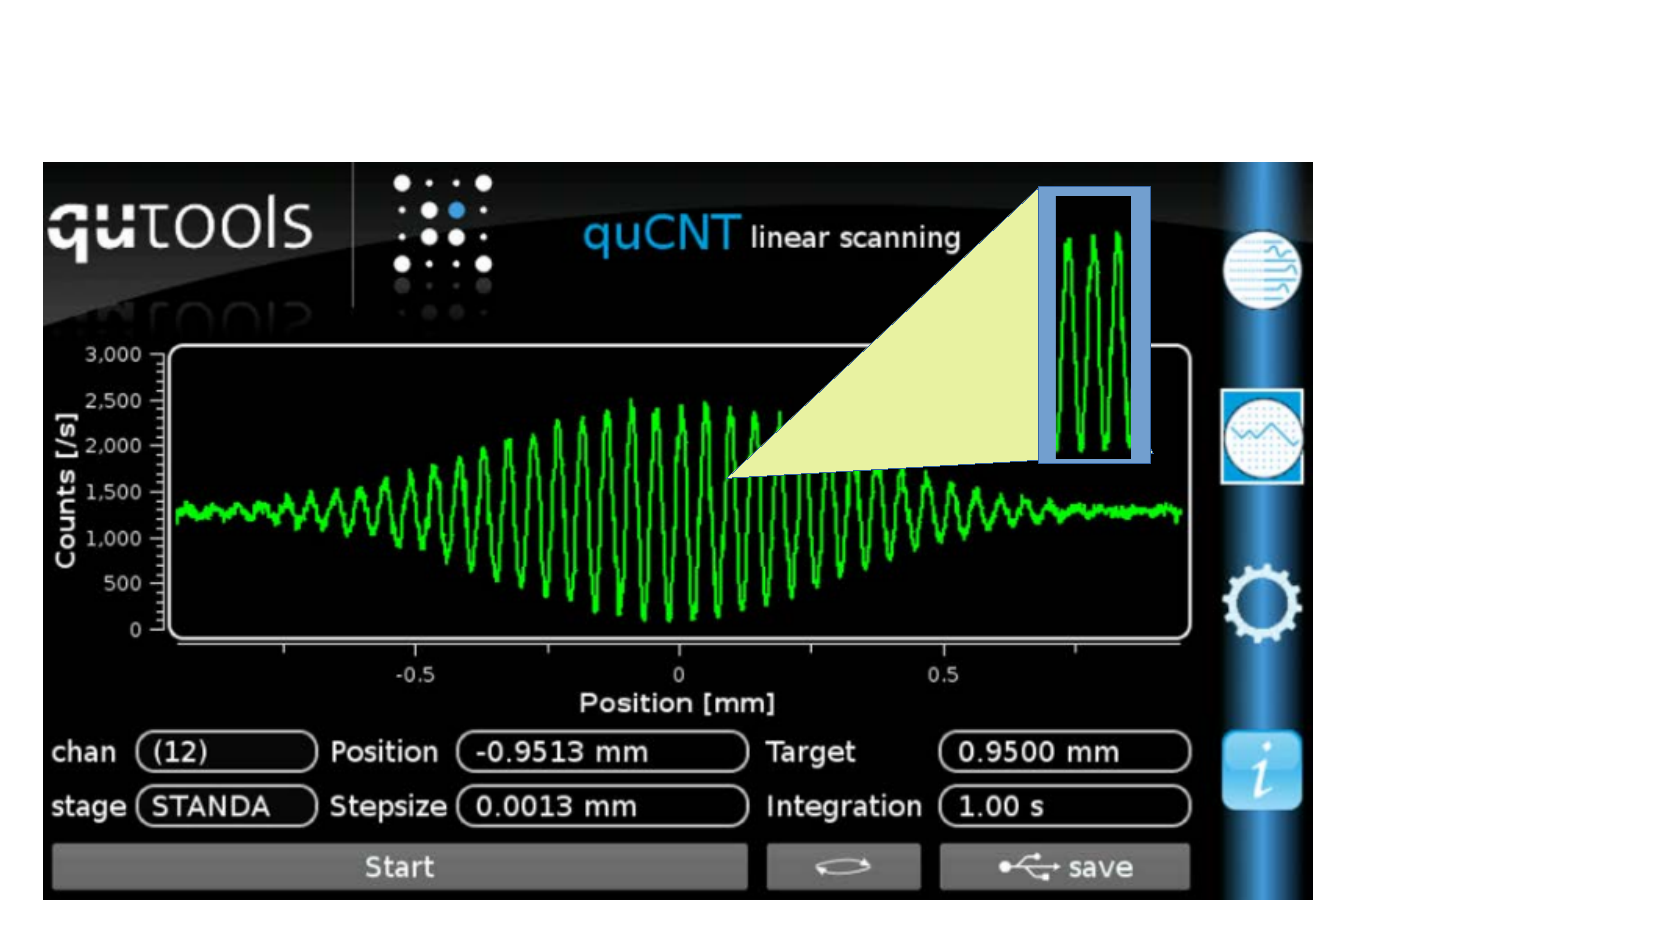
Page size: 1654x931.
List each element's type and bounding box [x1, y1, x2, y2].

picture [43, 162, 1313, 901]
text_box [726, 186, 1154, 479]
